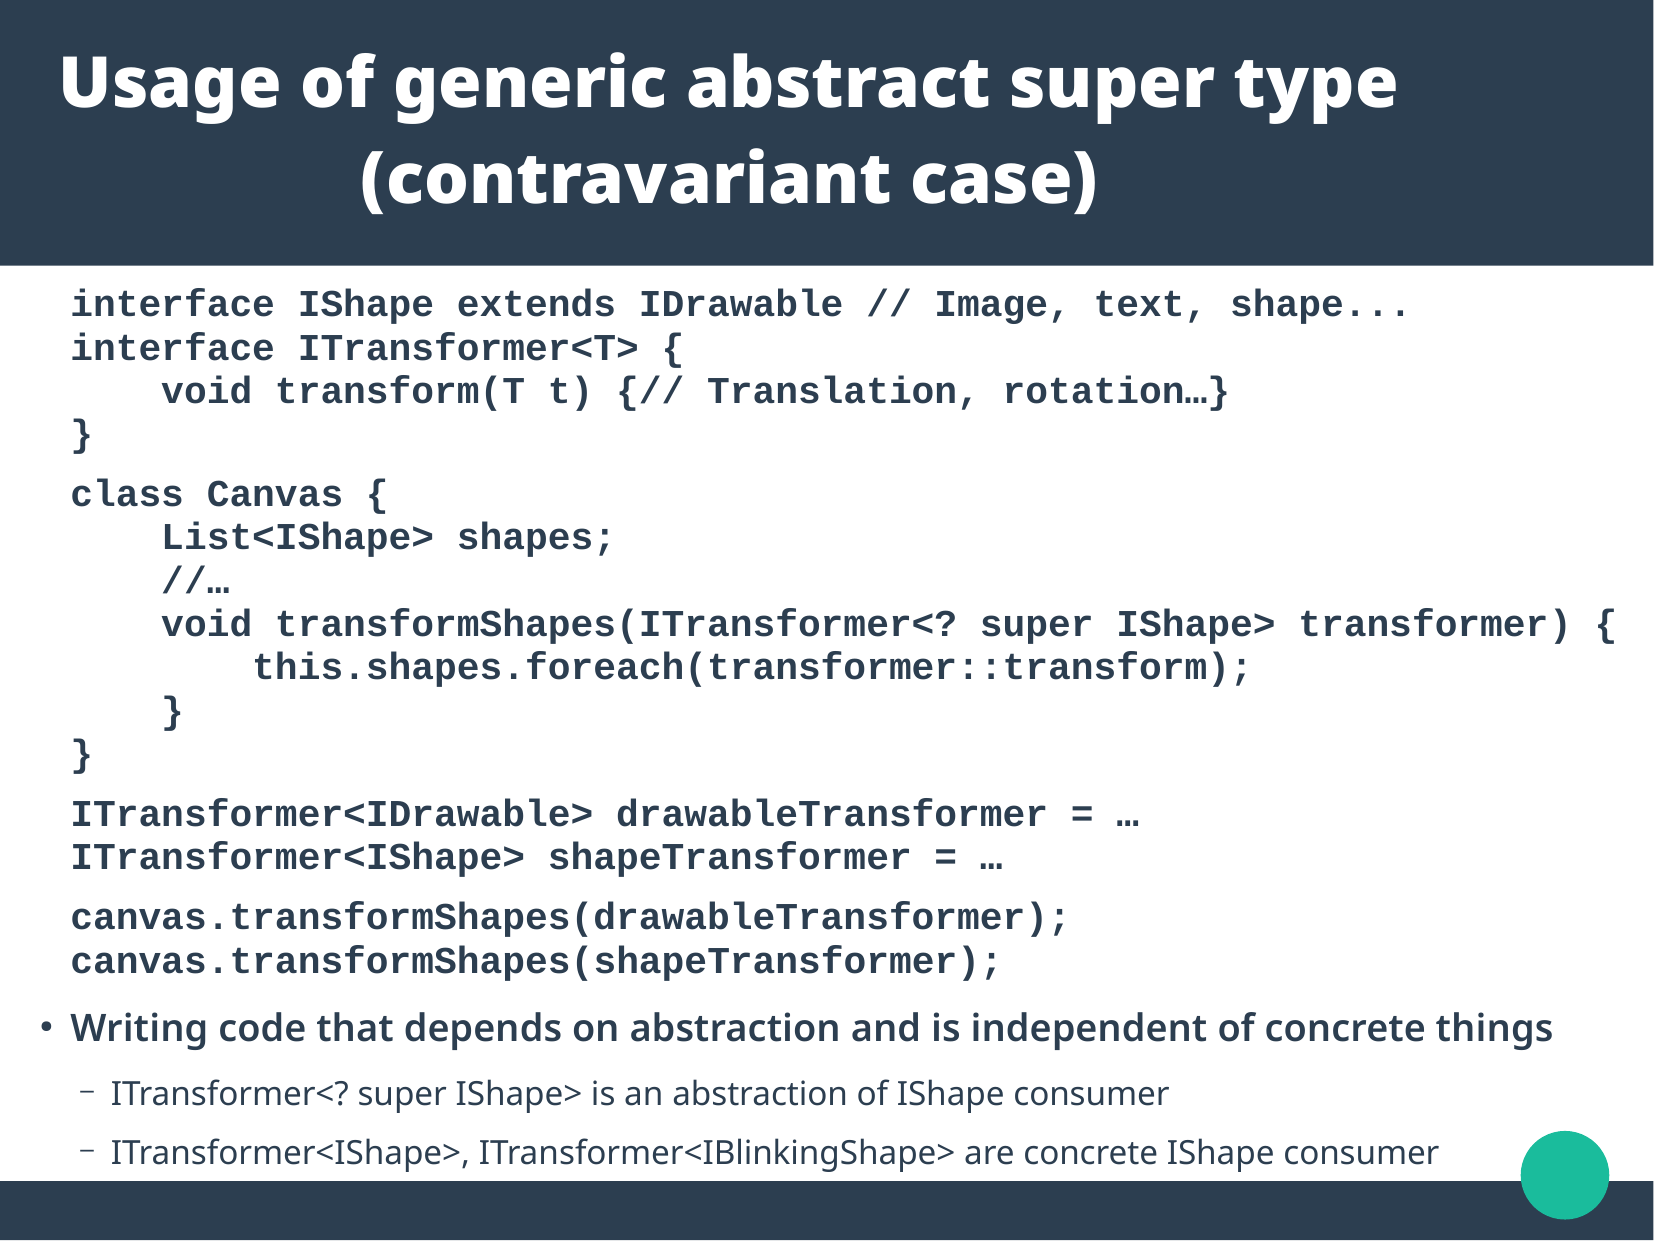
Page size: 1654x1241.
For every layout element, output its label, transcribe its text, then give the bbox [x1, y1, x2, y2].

list interface IShape extends IDrawable // Image, text, shape... interface ITransformer<T> { void transform(T t) {// Translation, rotation…} } class Canvas { List<IShape> shapes; //… void transformShapes(ITransformer<? super IShape> transformer) { this.shapes.foreach(transformer::transform); } } ITransformer<IDrawable> drawableTransformer = … ITransformer<IShape> shapeTransformer = … canvas.transformShapes(drawableTransformer); canvas.transformShapes(shapeTransformer); Writing code that depends on abstraction and is independent of concrete things ITransformer<? super IShape> is an abstraction of IShape consumer ITransformer<IShape>, ITransformer<IBlinkingShape> are concrete IShape consumer [30, 285, 1636, 1197]
title Usage of generic abstract super type (contravariant case) [59, 49, 1595, 207]
